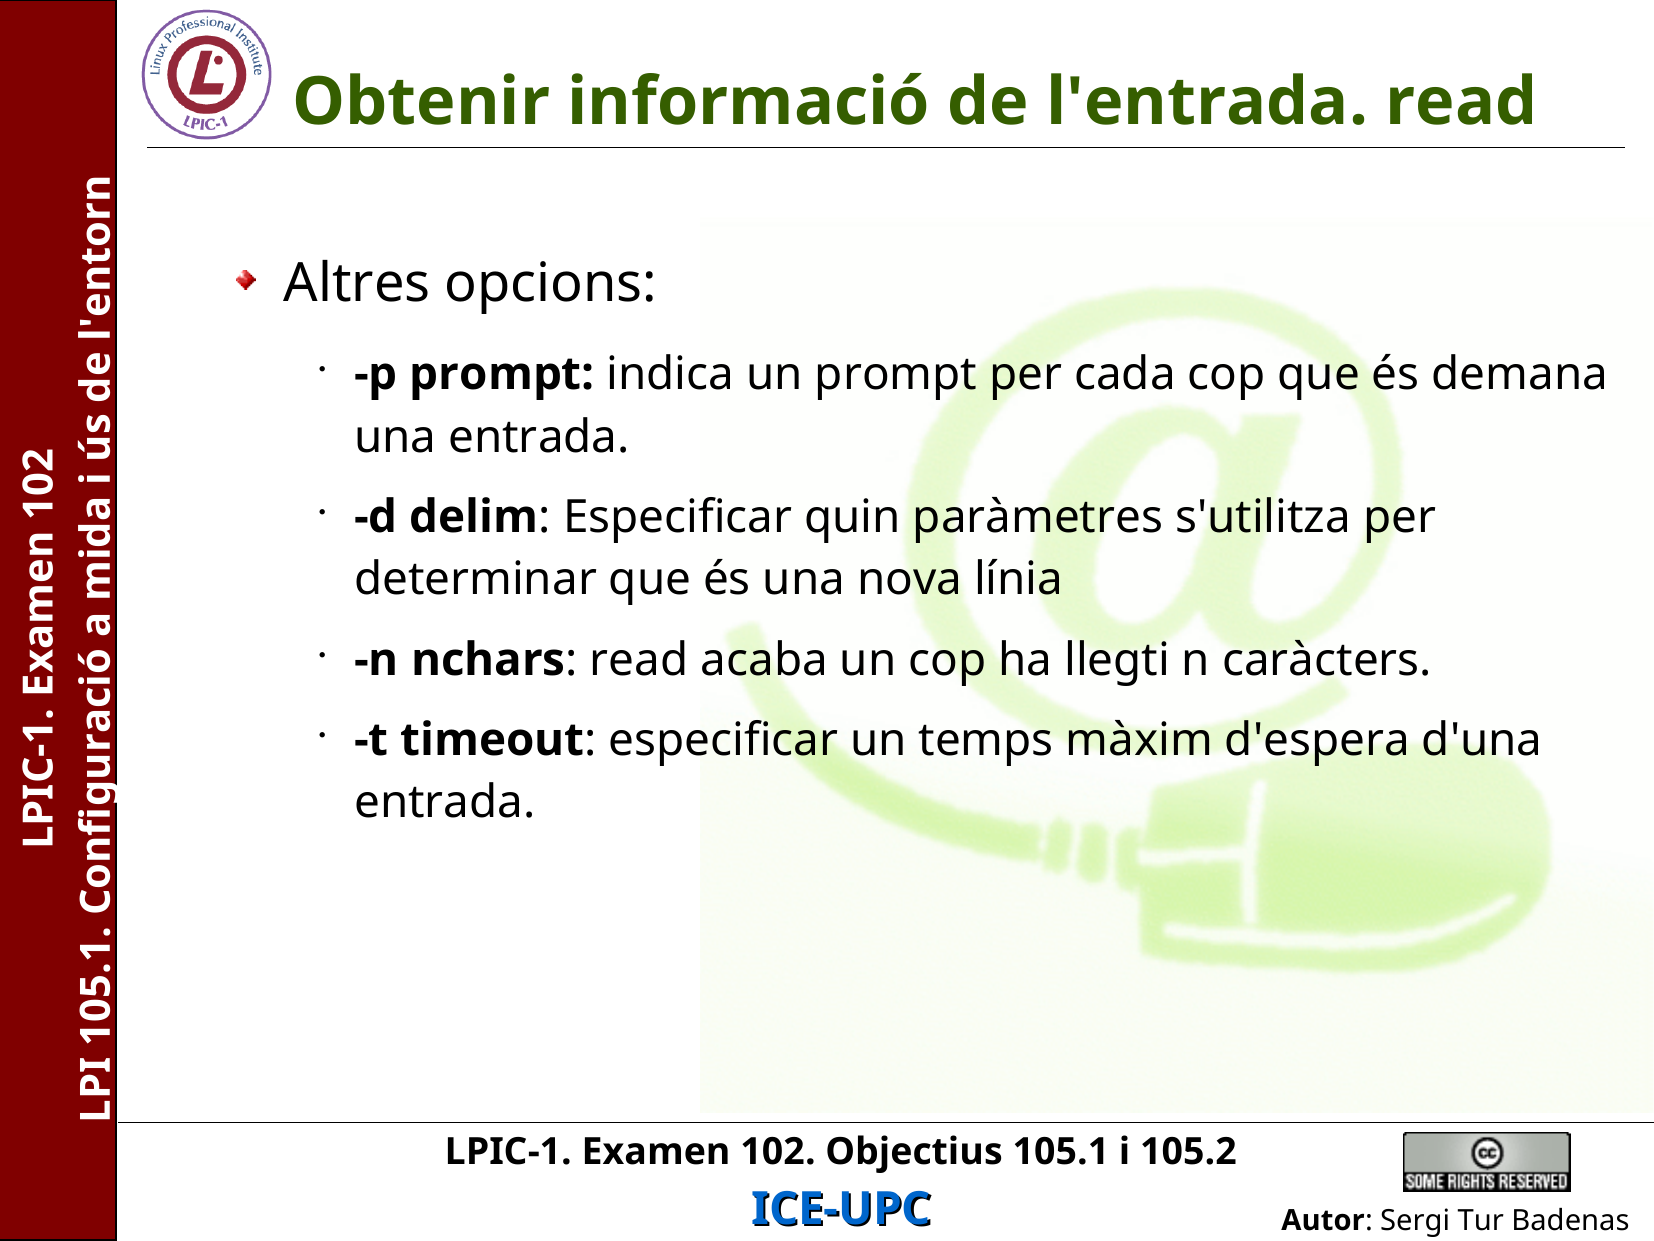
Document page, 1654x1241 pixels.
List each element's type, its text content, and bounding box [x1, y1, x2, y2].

picture [700, 217, 1654, 1113]
picture [135, 5, 277, 142]
title Obtenir informació de l'entrada. read [171, 55, 1654, 142]
picture [1403, 1132, 1571, 1192]
list Altres opcions: -p prompt: indica un prompt per cada cop que és demana una entrada. -d delim: Especificar quin paràmetres s'utilitza per determinar que és una nova línia -n nchars: read acaba un cop ha llegti n caràcters. -t timeout: especificar un temps màxim d'espera d'una entrada. [141, 242, 1630, 1078]
